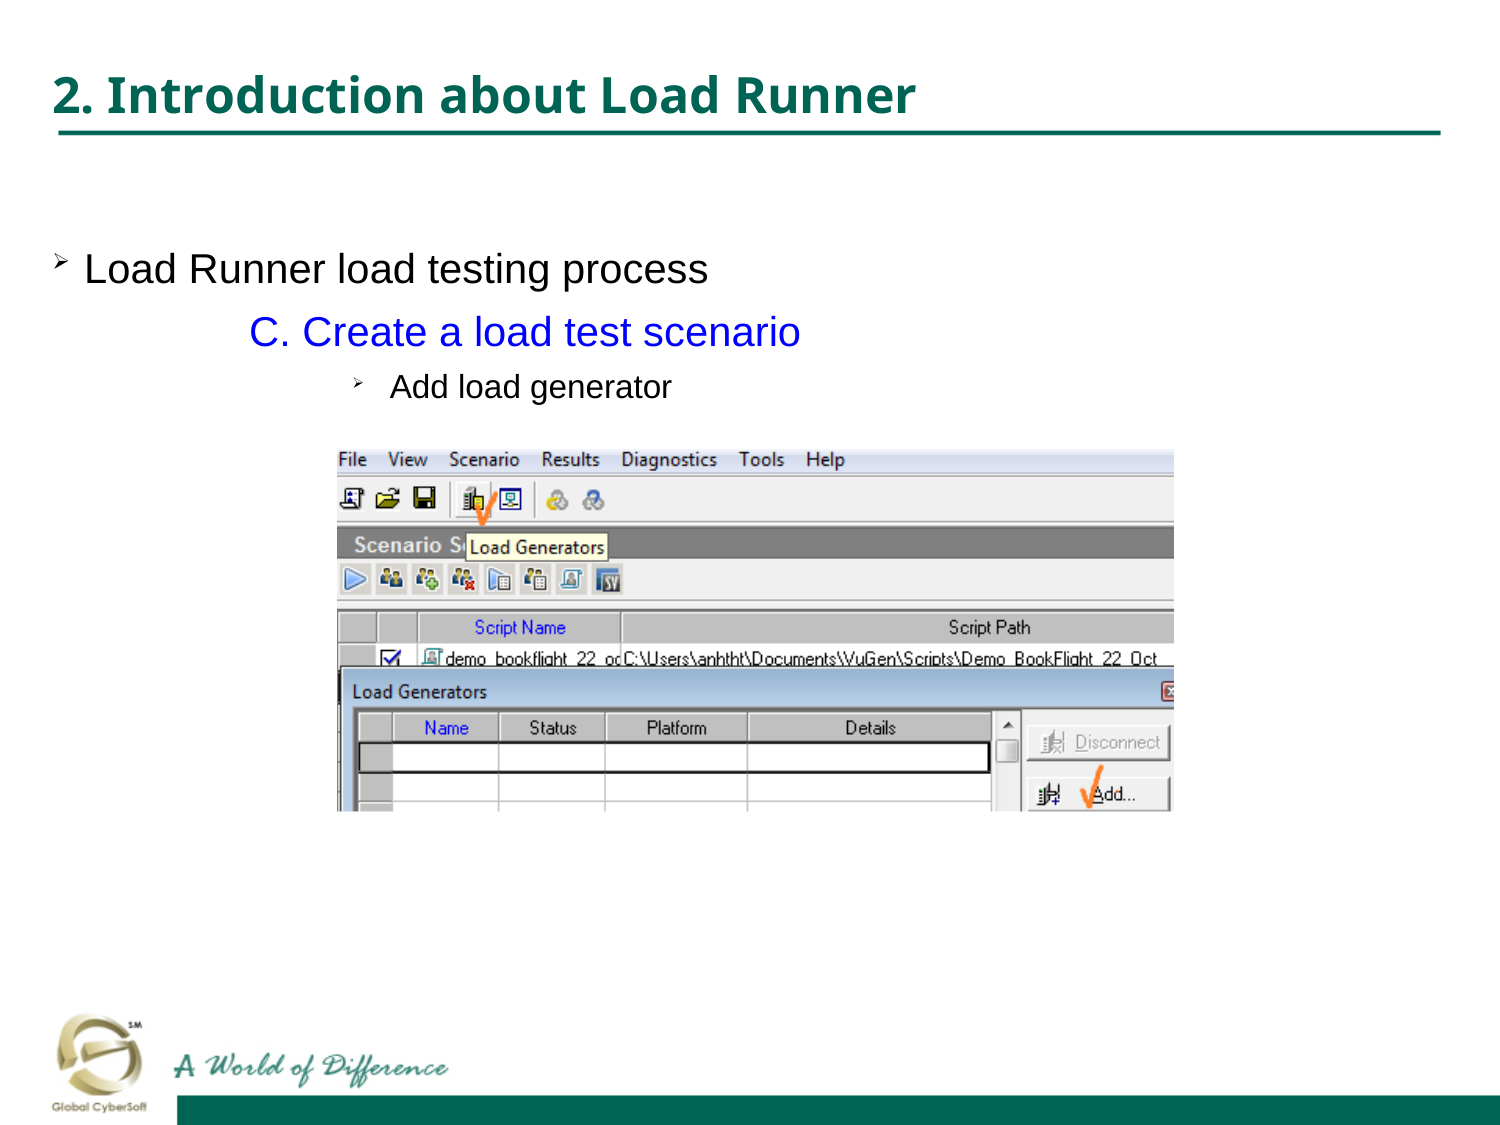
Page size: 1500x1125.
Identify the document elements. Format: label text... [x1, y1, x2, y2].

picture [0, 0, 1500, 1125]
list Load Runner load testing process C. Create a load test scenario Add load generator [37, 155, 1463, 1006]
picture [337, 449, 1174, 818]
title 2. Introduction about Load Runner [37, 0, 1463, 155]
